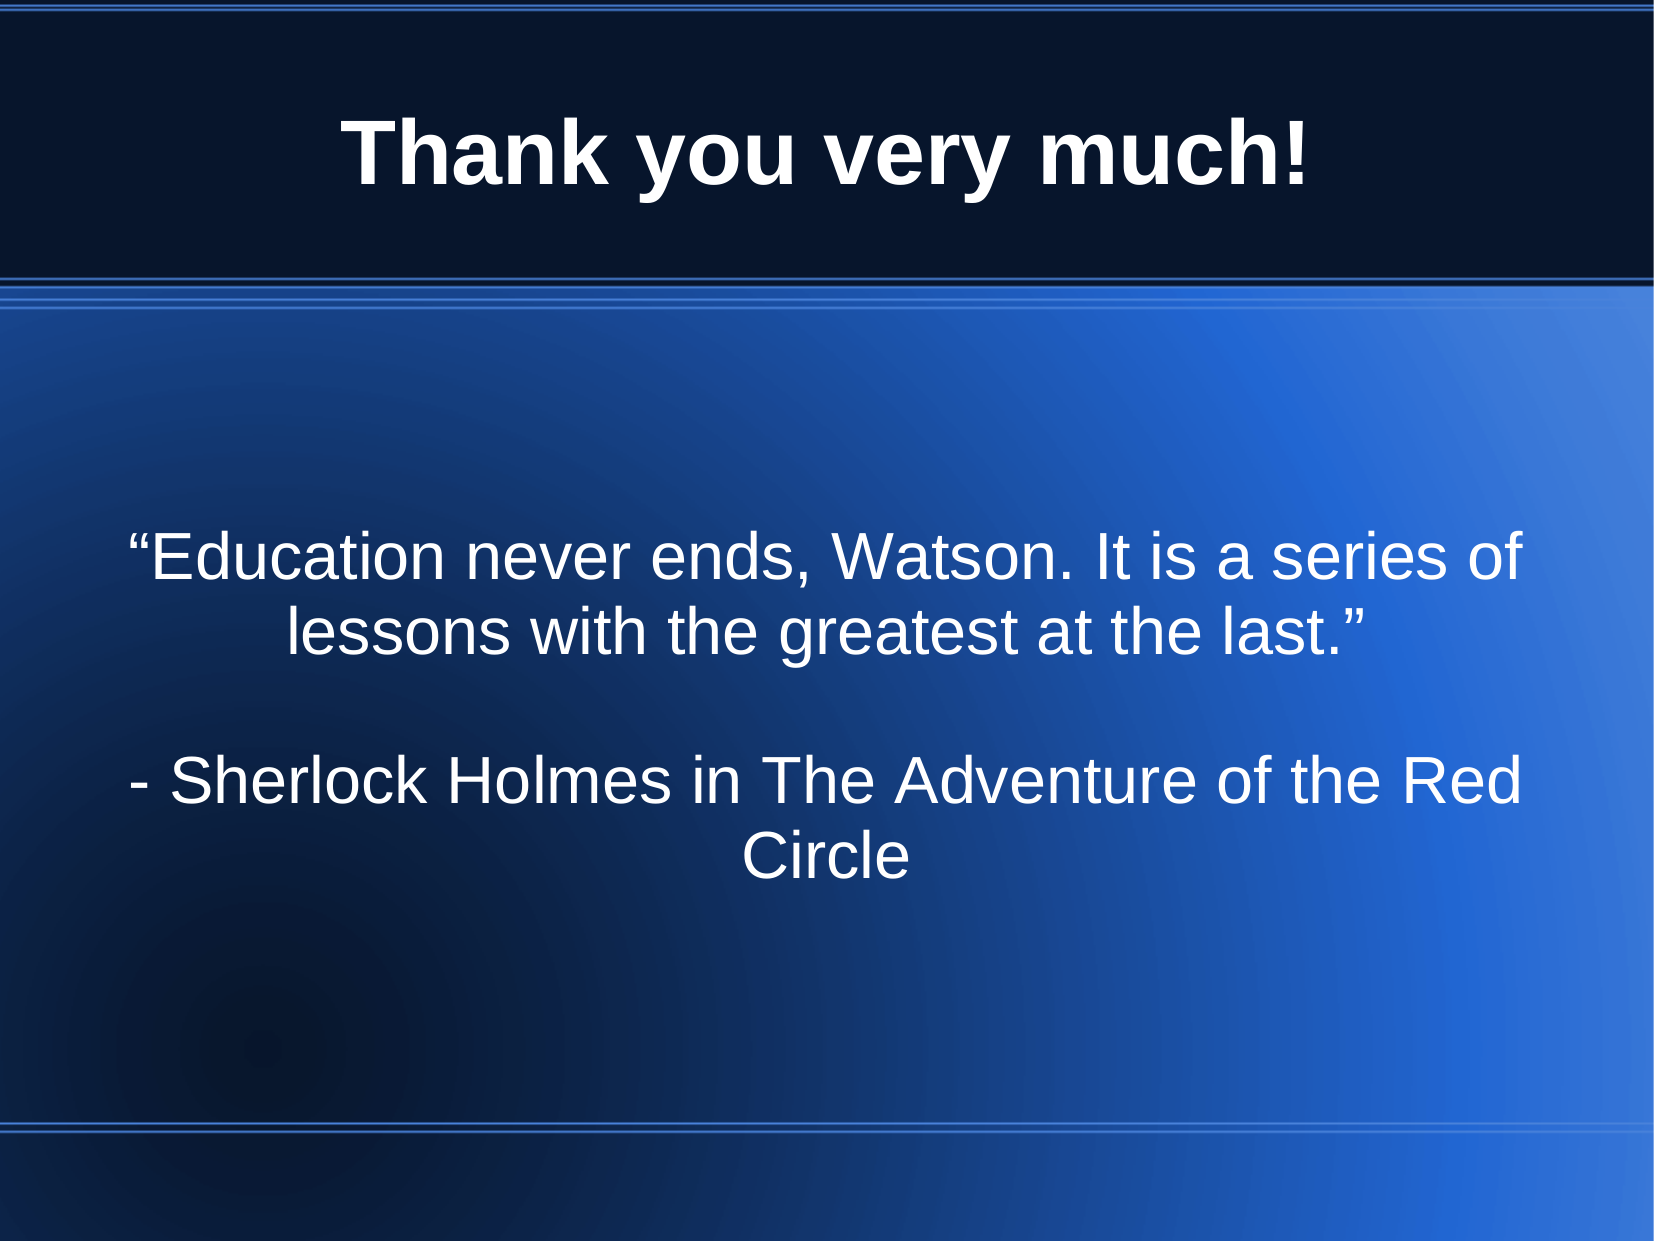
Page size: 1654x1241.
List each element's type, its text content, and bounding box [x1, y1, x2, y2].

title Thank you very much! [82, 49, 1571, 257]
picture [0, 0, 1654, 1241]
subtitle “Education never ends, Watson. It is a series of lessons with the greatest at the last.” - Sherlock Holmes in The Adventure of the Red Circle [82, 355, 1571, 1058]
